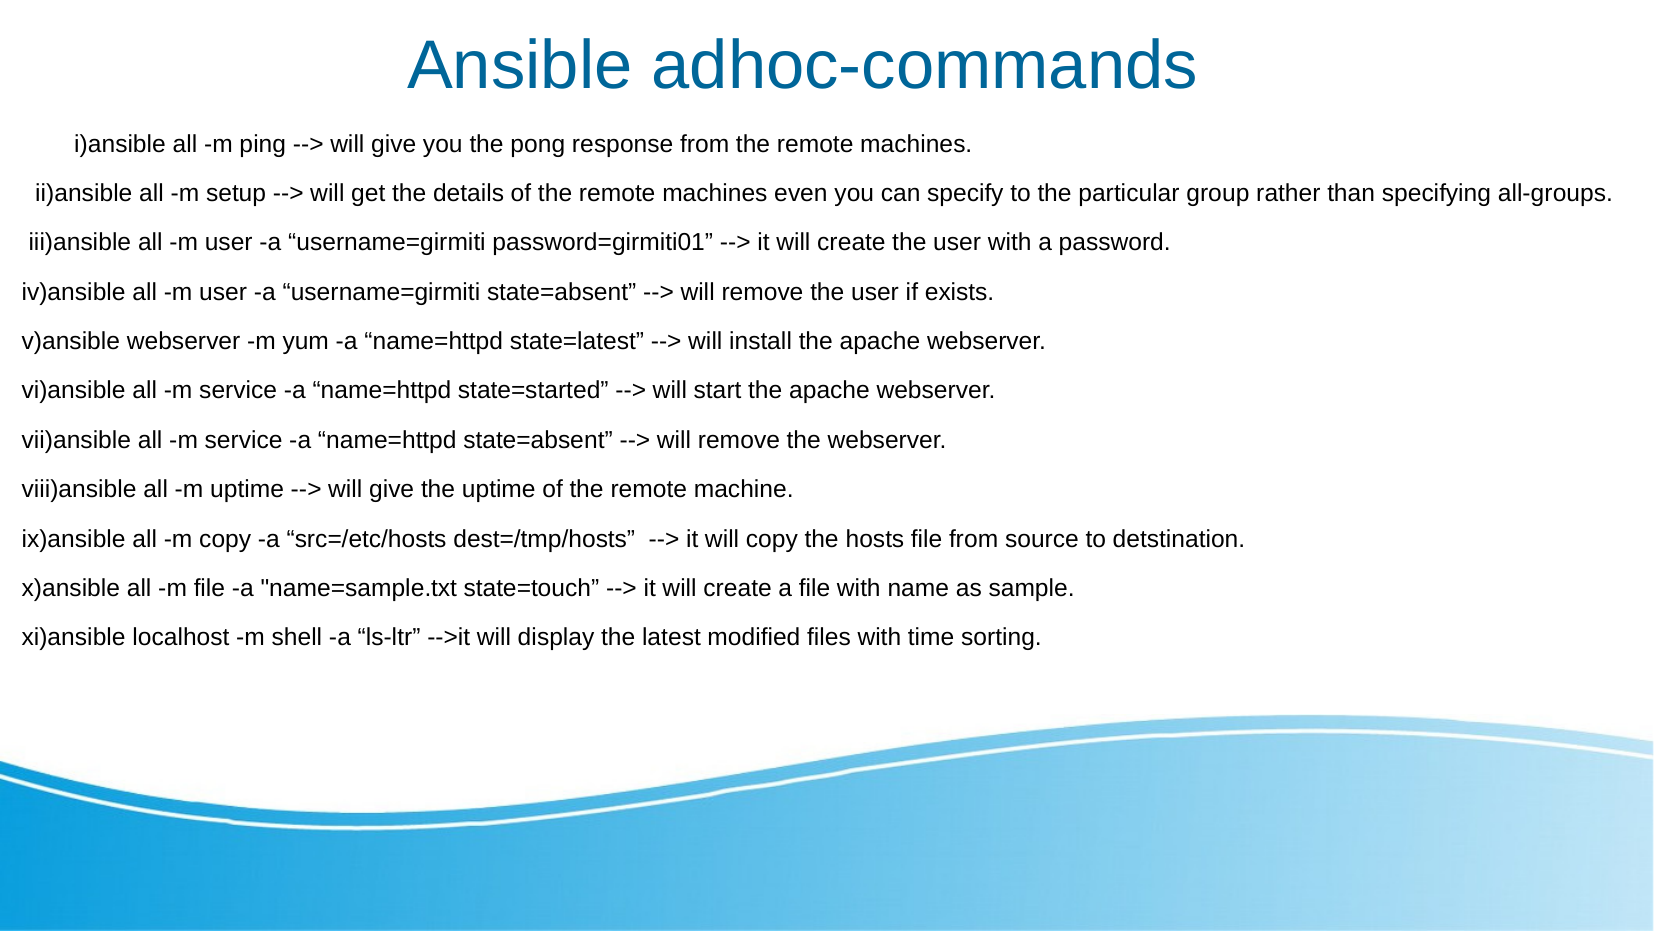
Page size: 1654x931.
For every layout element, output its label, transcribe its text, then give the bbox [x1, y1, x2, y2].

title Ansible adhoc-commands [59, 23, 1548, 107]
list i)ansible all -m ping --> will give you the pong response from the remote machines. ii)ansible all -m setup --> will get the details of the remote machines even you can specify to the particular group rather than specifying all-groups. iii)ansible all -m user -a “username=girmiti password=girmiti01” --> it will create the user with a password. iv)ansible all -m user -a “username=girmiti state=absent” --> will remove the user if exists. v)ansible webserver -m yum -a “name=httpd state=latest” --> will install the apache webserver. vi)ansible all -m service -a “name=httpd state=started” --> will start the apache webserver. vii)ansible all -m service -a “name=httpd state=absent” --> will remove the webserver. viii)ansible all -m uptime --> will give the uptime of the remote machine. ix)ansible all -m copy -a “src=/etc/hosts dest=/tmp/hosts” --> it will copy the hosts file from source to detstination. x)ansible all -m file -a "name=sample.txt state=touch” --> it will create a file with name as sample. xi)ansible localhost -m shell -a “ls-ltr” -->it will display the latest modified files with time sorting. [21, 129, 1642, 721]
picture [0, 714, 1654, 931]
